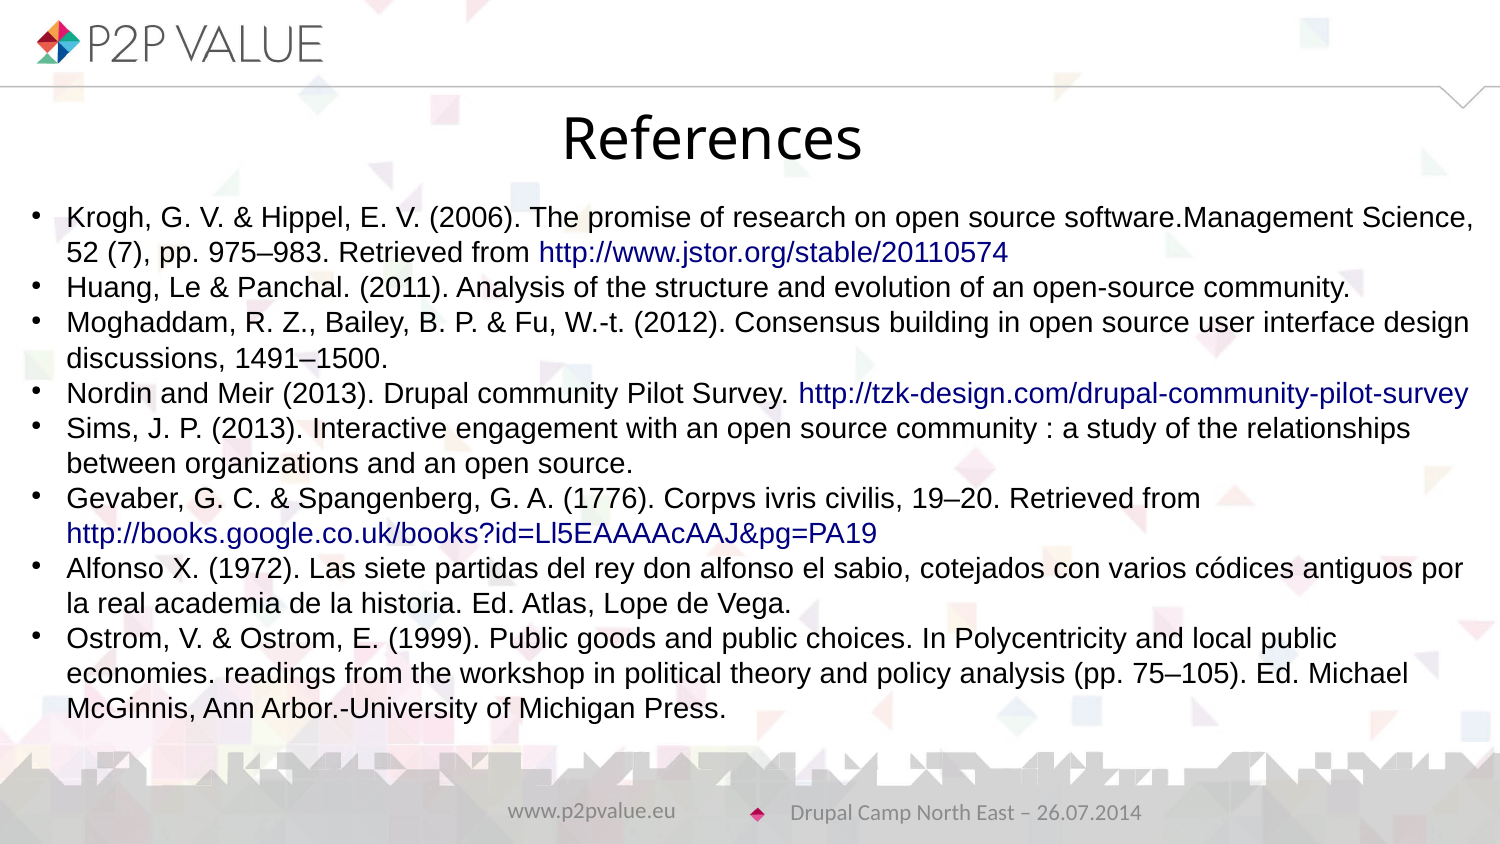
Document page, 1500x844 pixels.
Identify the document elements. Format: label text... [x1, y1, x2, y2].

subtitle Krogh, G. V. & Hippel, E. V. (2006). The promise of research on open source software.Management Science, 52 (7), pp. 975–983. Retrieved from http://www.jstor.org/stable/20110574 Huang, Le & Panchal. (2011). Analysis of the structure and evolution of an open-source community. Moghaddam, R. Z., Bailey, B. P. & Fu, W.-t. (2012). Consensus building in open source user interface design discussions, 1491–1500. Nordin and Meir (2013). Drupal community Pilot Survey. http://tzk-design.com/drupal-community-pilot-survey Sims, J. P. (2013). Interactive engagement with an open source community : a study of the relationships between organizations and an open source. Gevaber, G. C. & Spangenberg, G. A. (1776). Corpvs ivris civilis, 19–20. Retrieved from http://books.google.co.uk/books?id=Ll5EAAAAcAAJ&pg=PA19 Alfonso X. (1972). Las siete partidas del rey don alfonso el sabio, cotejados con varios códices antiguos por la real academia de la historia. Ed. Atlas, Lope de Vega. Ostrom, V. & Ostrom, E. (1999). Public goods and public choices. In Polycentricity and local public economies. readings from the workshop in political theory and policy analysis (pp. 75–105). Ed. Michael McGinnis, Ann Arbor.-University of Michigan Press. [17, 191, 1499, 796]
text_box www.p2pvalue.eu [501, 789, 720, 829]
title References [60, 92, 1366, 181]
picture [0, 0, 1500, 844]
text_box Drupal Camp North East – 26.07.2014 [777, 788, 1470, 834]
